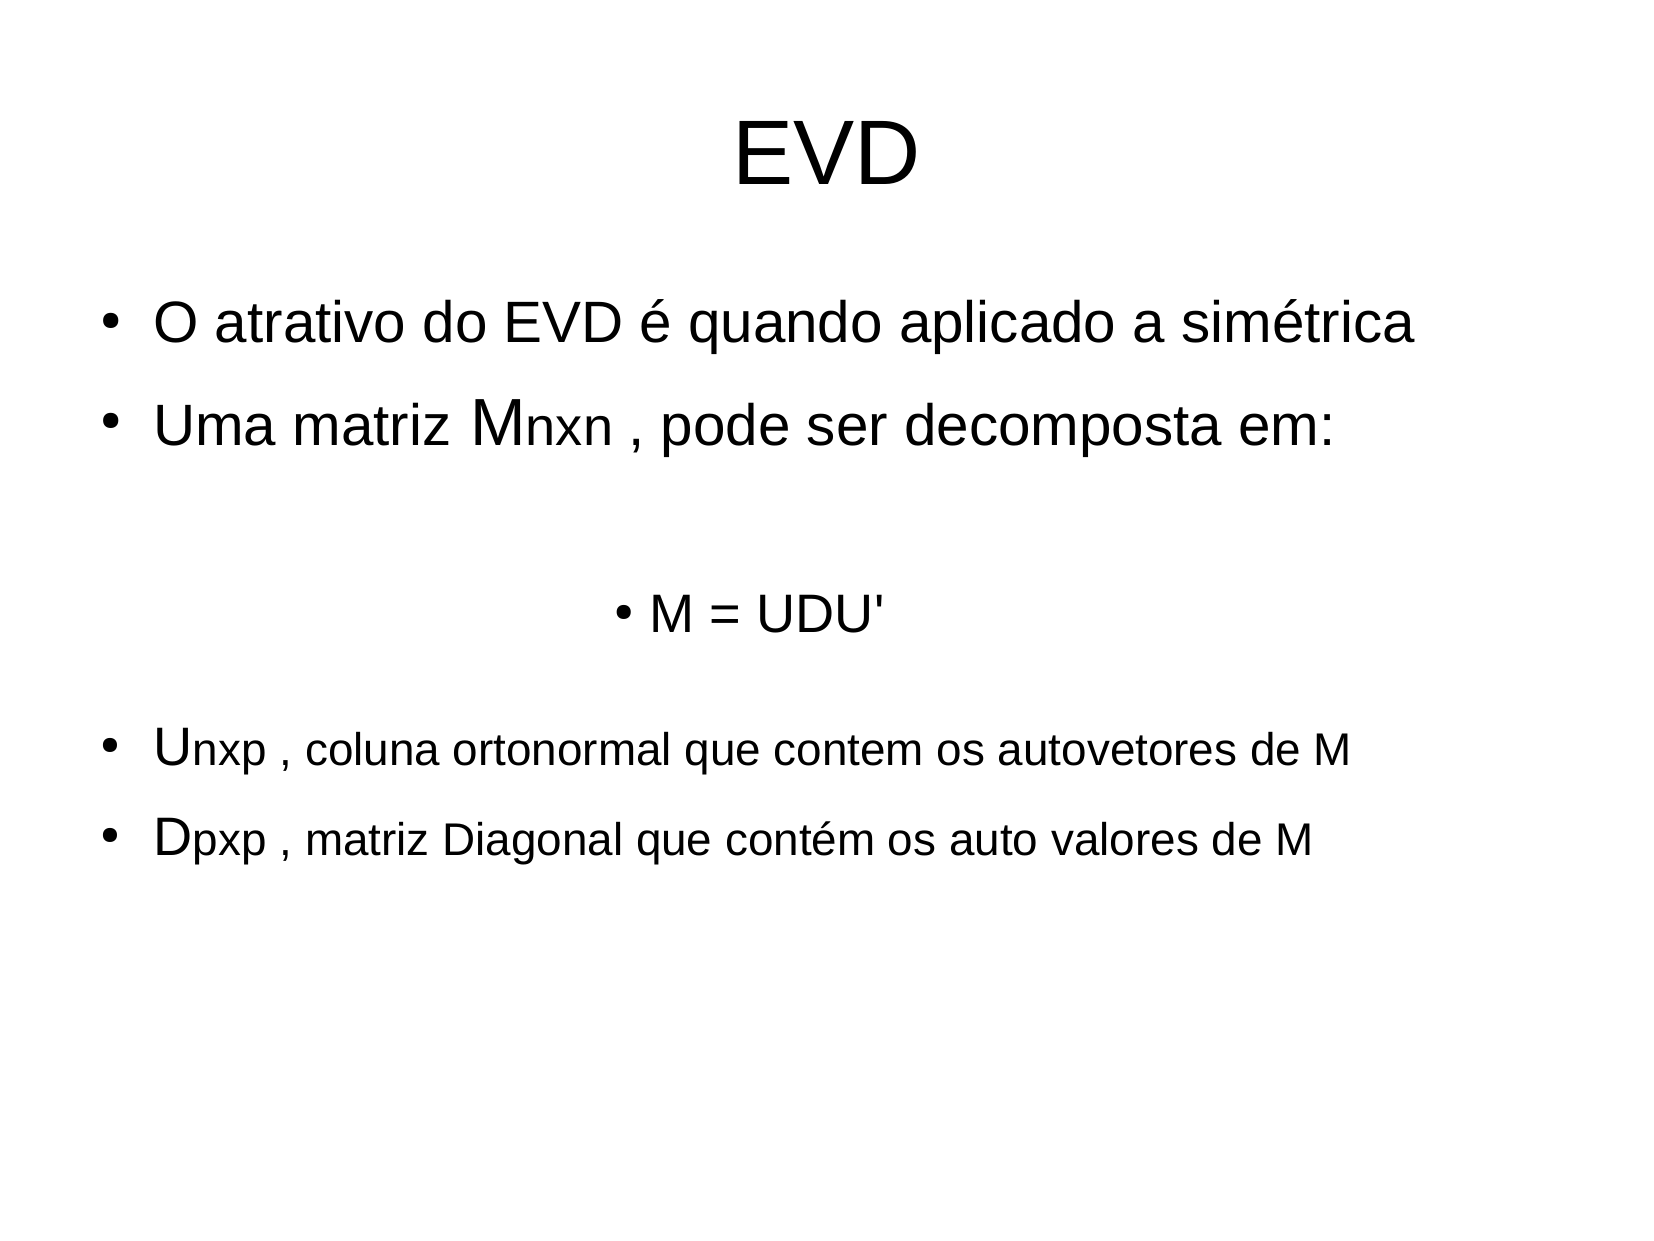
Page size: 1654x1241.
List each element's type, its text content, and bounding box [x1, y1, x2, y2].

list O atrativo do EVD é quando aplicado a simétrica Uma matriz Mnxn , pode ser decomposta em: M = UDU' Unxp , coluna ortonormal que contem os autovetores de M Dpxp , matriz Diagonal que contém os auto valores de M [82, 290, 1571, 1010]
title EVD [82, 49, 1571, 257]
